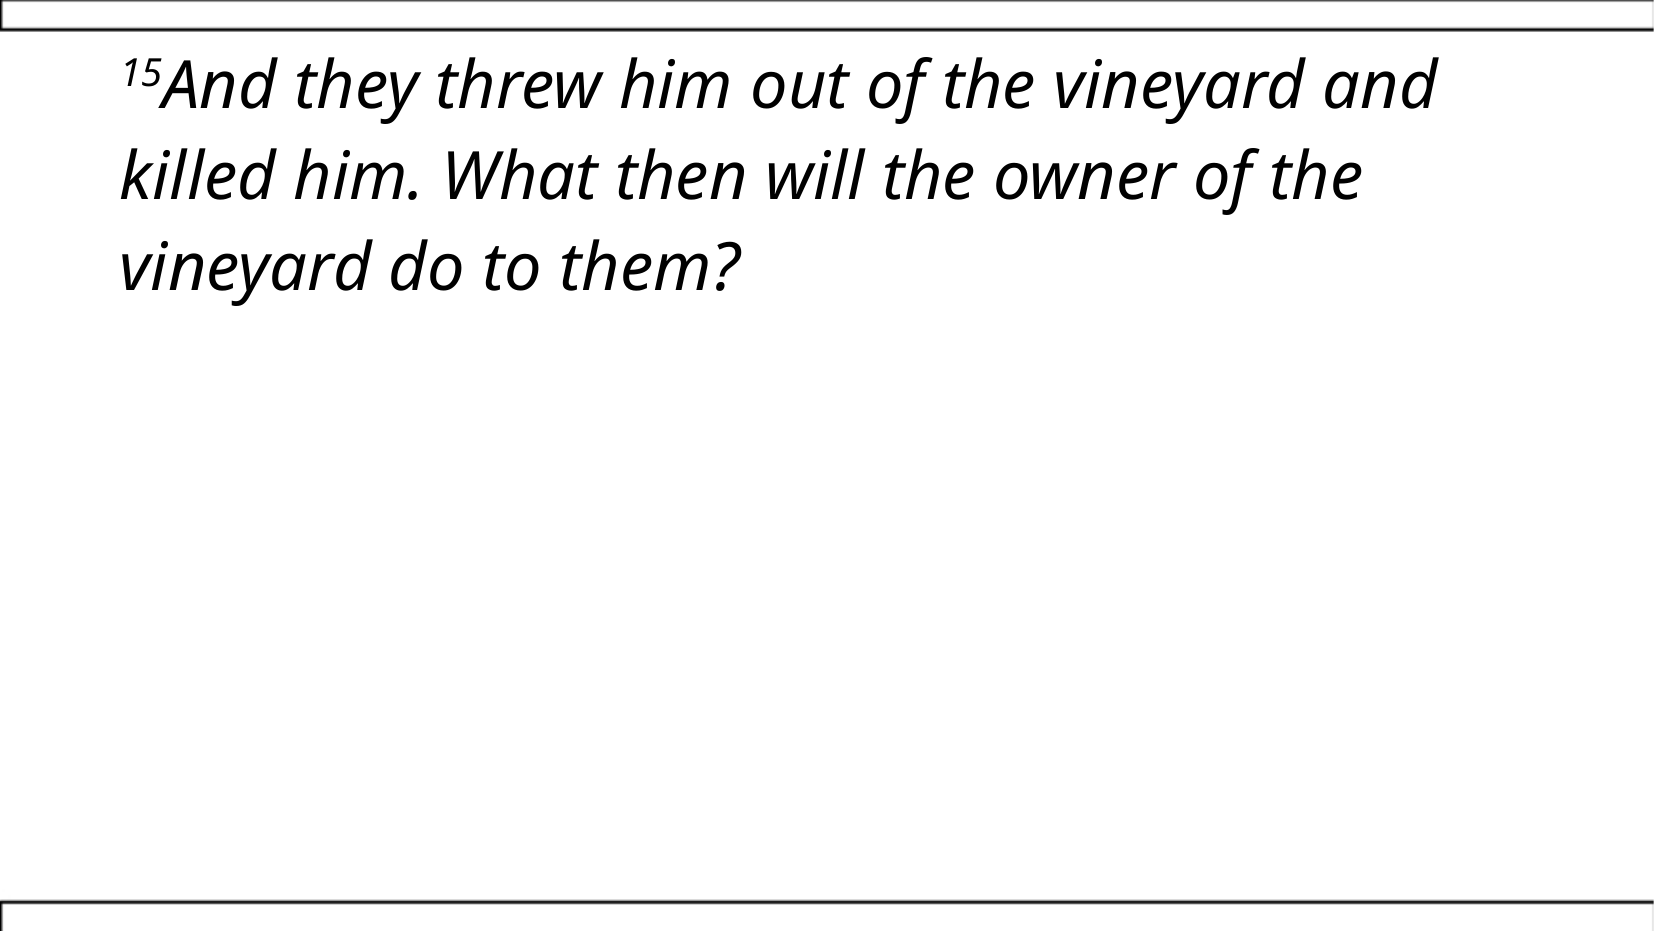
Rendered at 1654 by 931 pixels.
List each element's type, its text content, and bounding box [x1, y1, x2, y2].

text_box 15And they threw him out of the vineyard and killed him. What then will the owner of the vineyard do to them? [105, 30, 1546, 312]
picture [0, 0, 1654, 931]
